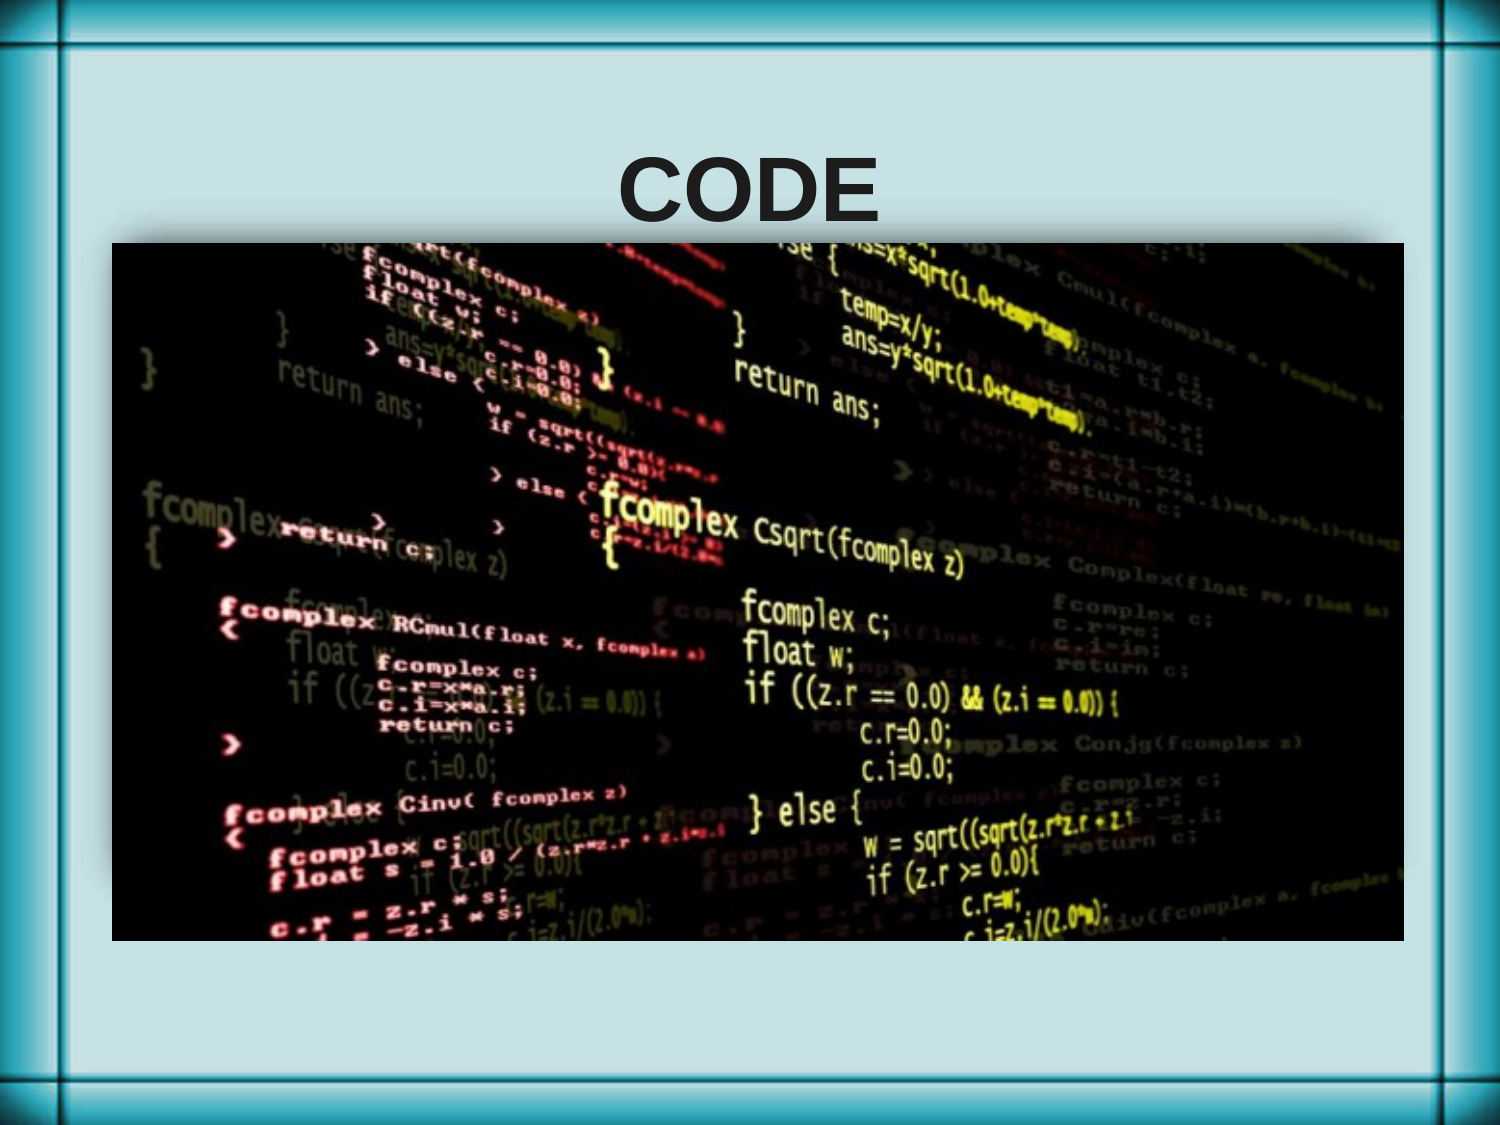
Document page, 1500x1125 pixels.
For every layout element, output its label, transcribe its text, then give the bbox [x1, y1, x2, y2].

picture [112, 243, 1404, 941]
title CODE [112, 90, 1388, 243]
